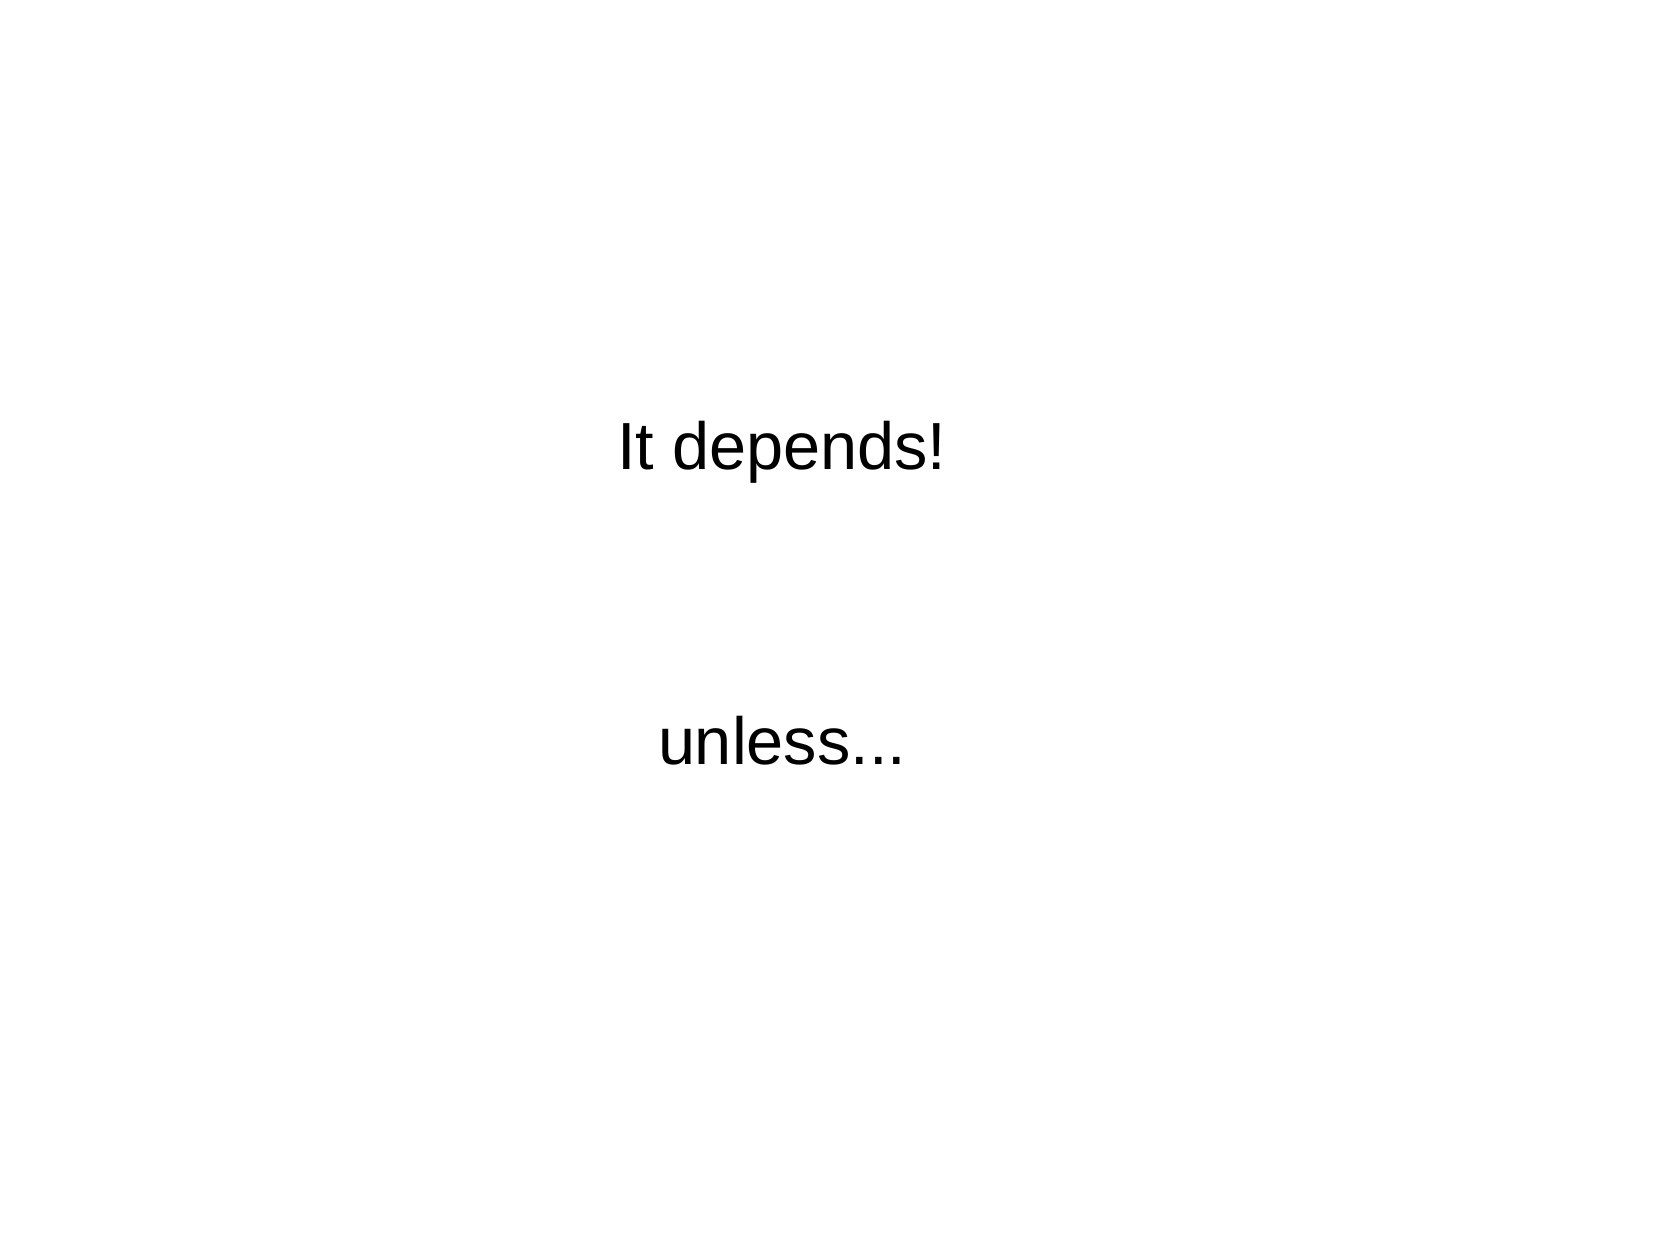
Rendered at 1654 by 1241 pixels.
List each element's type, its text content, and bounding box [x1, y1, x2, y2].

text_box unless... [643, 696, 922, 787]
text_box It depends! [602, 401, 964, 492]
